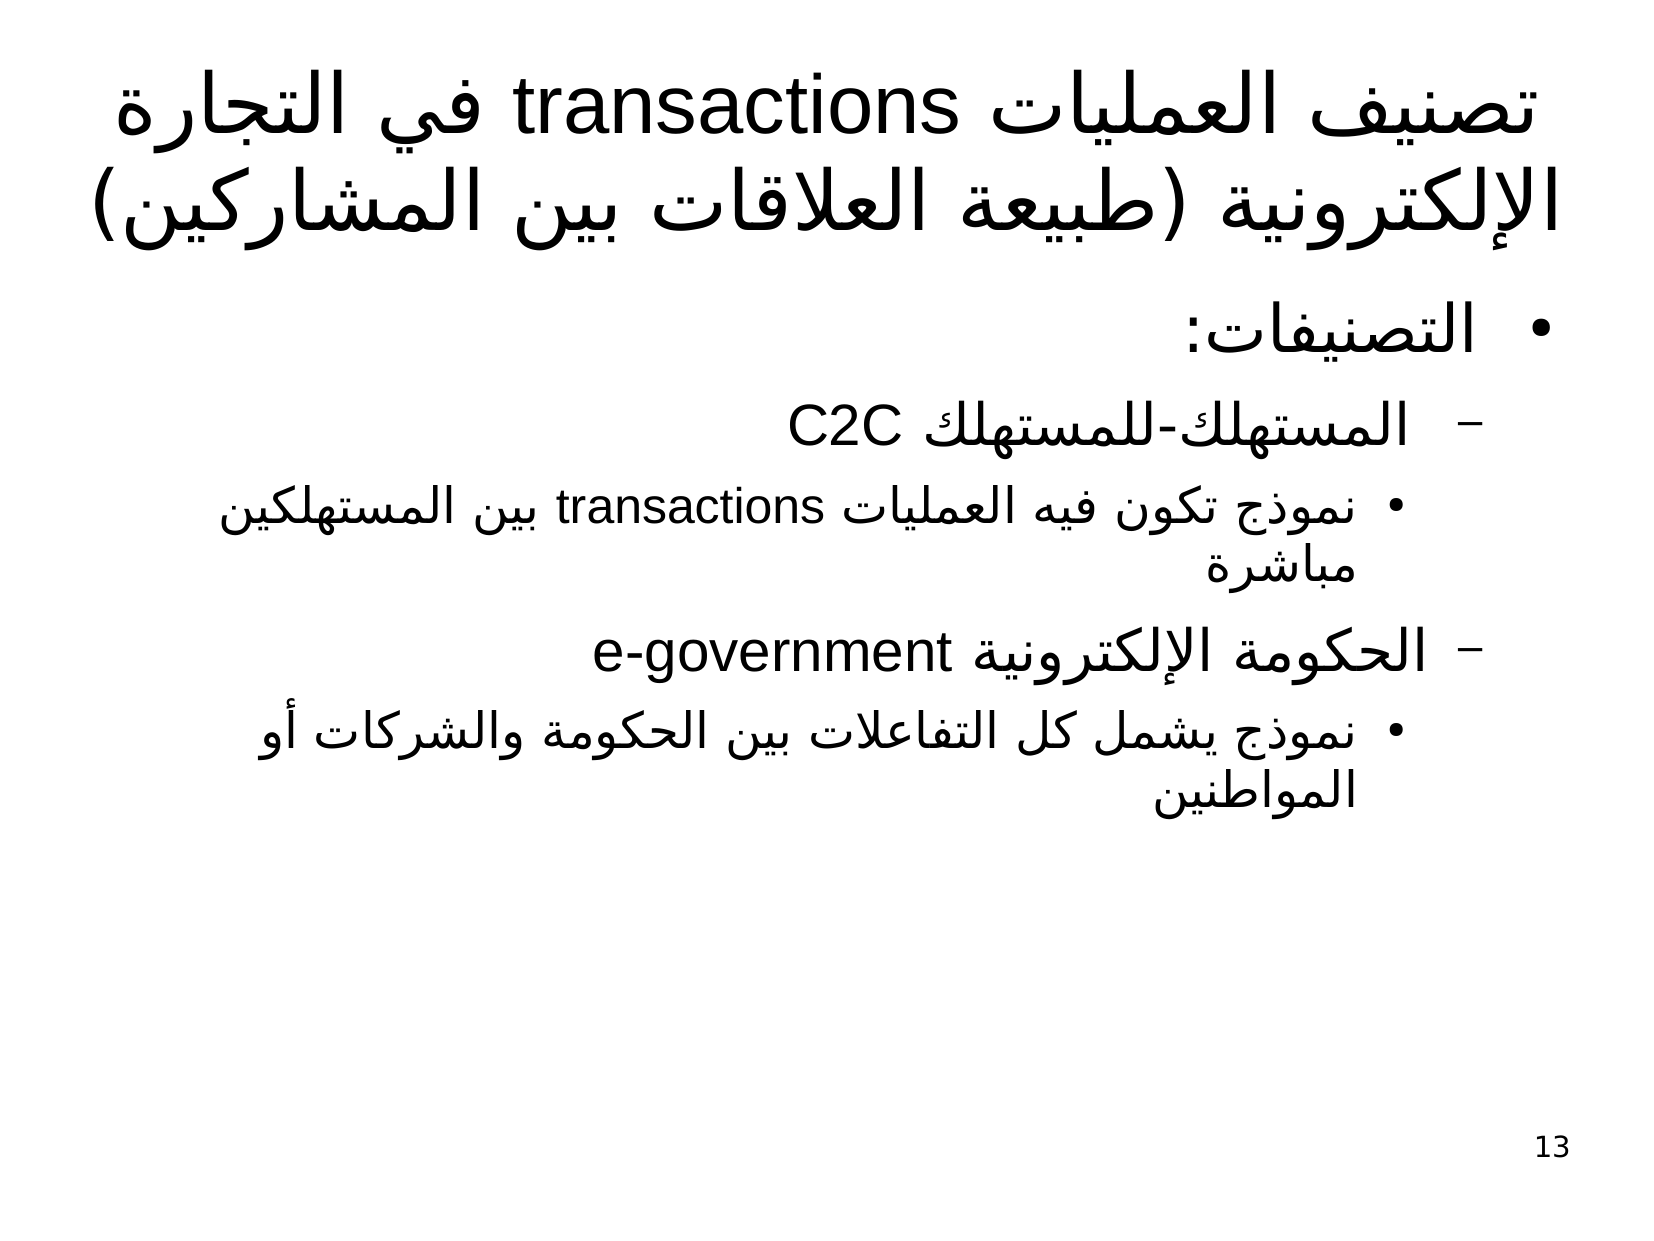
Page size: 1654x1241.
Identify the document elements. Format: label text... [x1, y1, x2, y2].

title تصنيف العمليات transactions في التجارة الإلكترونية (طبيعة العلاقات بين المشاركين) [82, 49, 1571, 257]
list التصنيفات: المستهلك-للمستهلك C2C نموذج تكون فيه العمليات transactions بين المستهلكين مباشرة الحكومة الإلكترونية e-government نموذج يشمل كل التفاعلات بين الحكومة والشركات أو المواطنين [82, 290, 1571, 1010]
